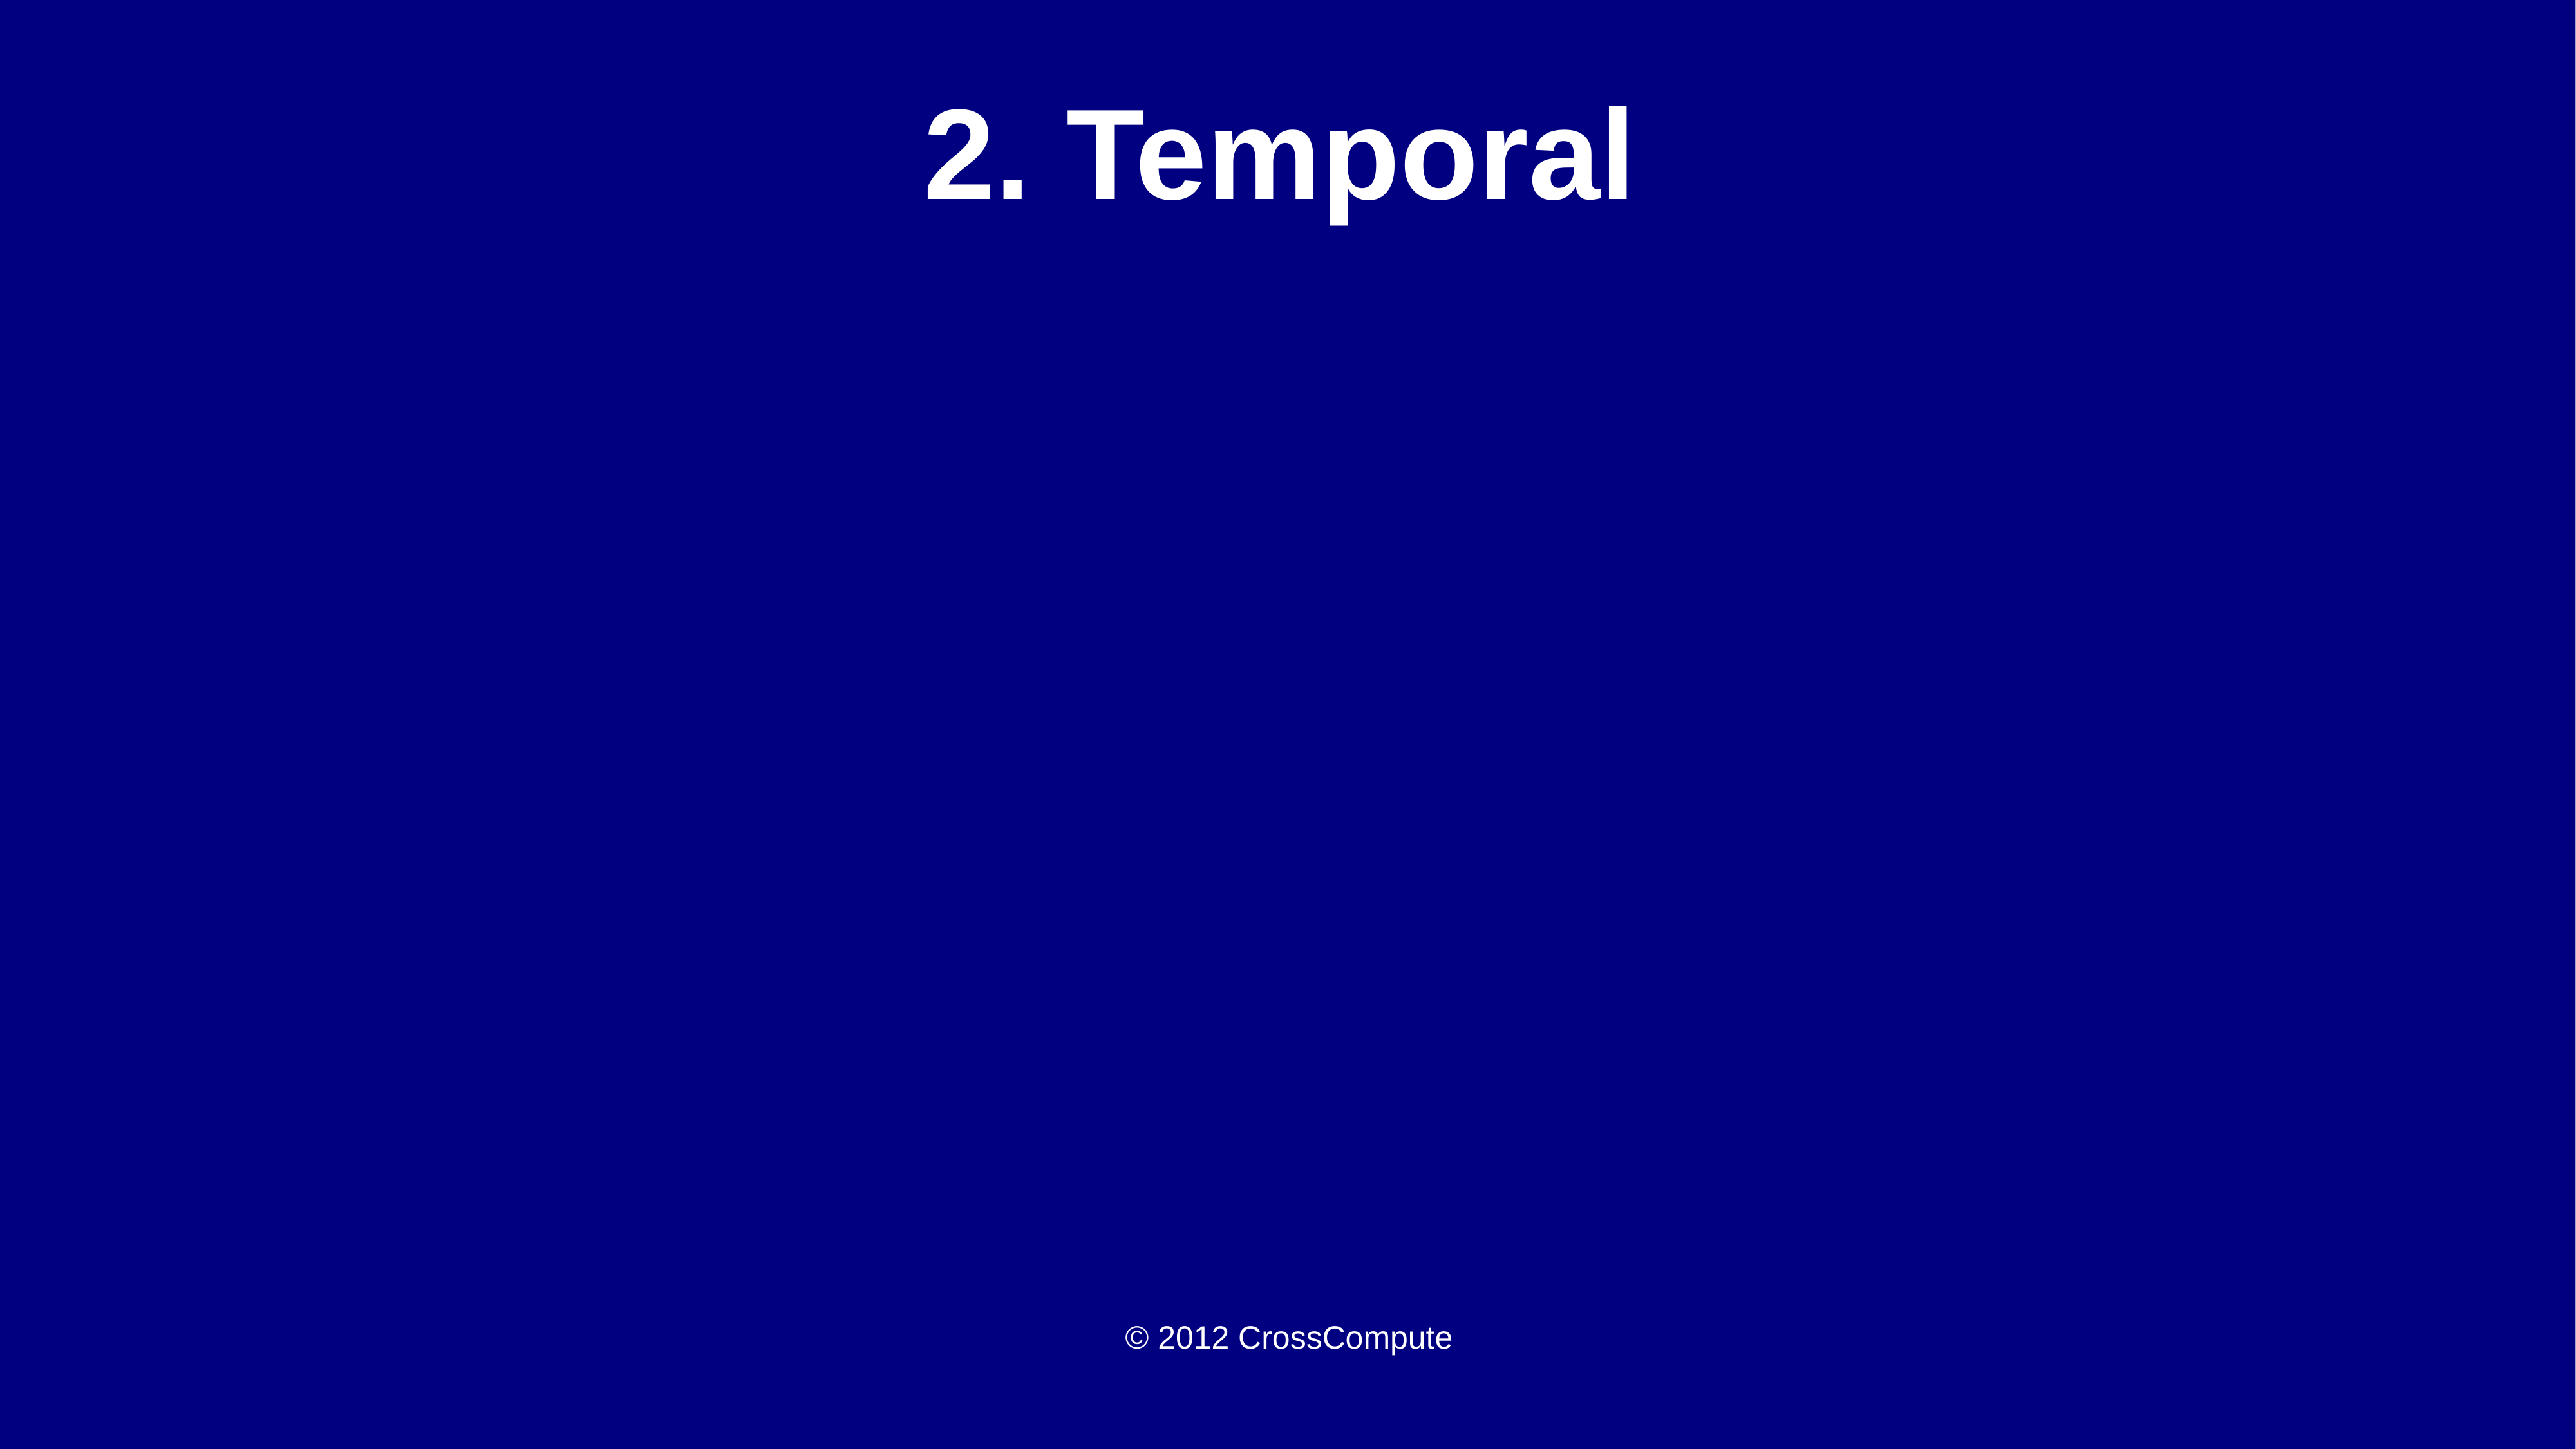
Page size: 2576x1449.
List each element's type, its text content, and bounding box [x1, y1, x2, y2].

title 2. Temporal [72, 19, 2488, 290]
